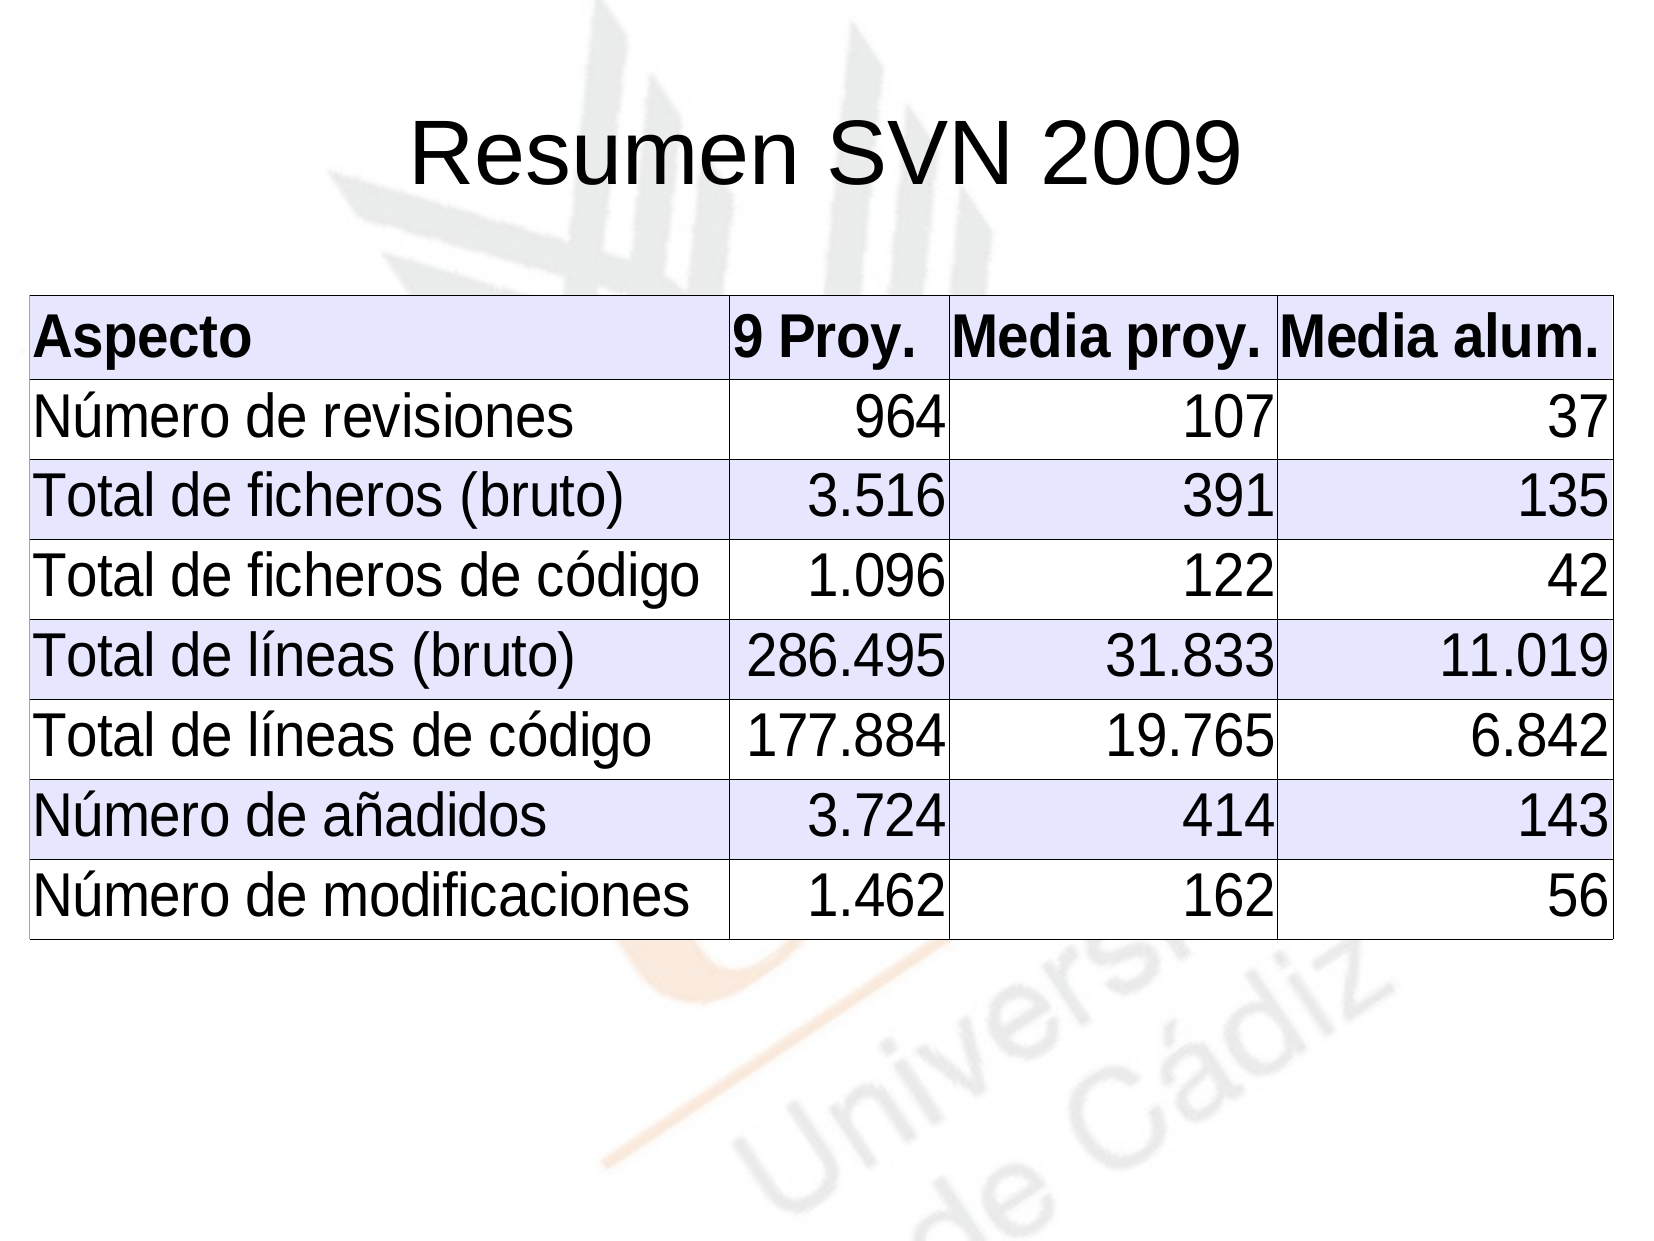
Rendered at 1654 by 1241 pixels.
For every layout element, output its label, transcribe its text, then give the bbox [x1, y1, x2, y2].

picture [0, 0, 1654, 1241]
title Resumen SVN 2009 [82, 56, 1571, 250]
chart [29, 295, 1615, 942]
